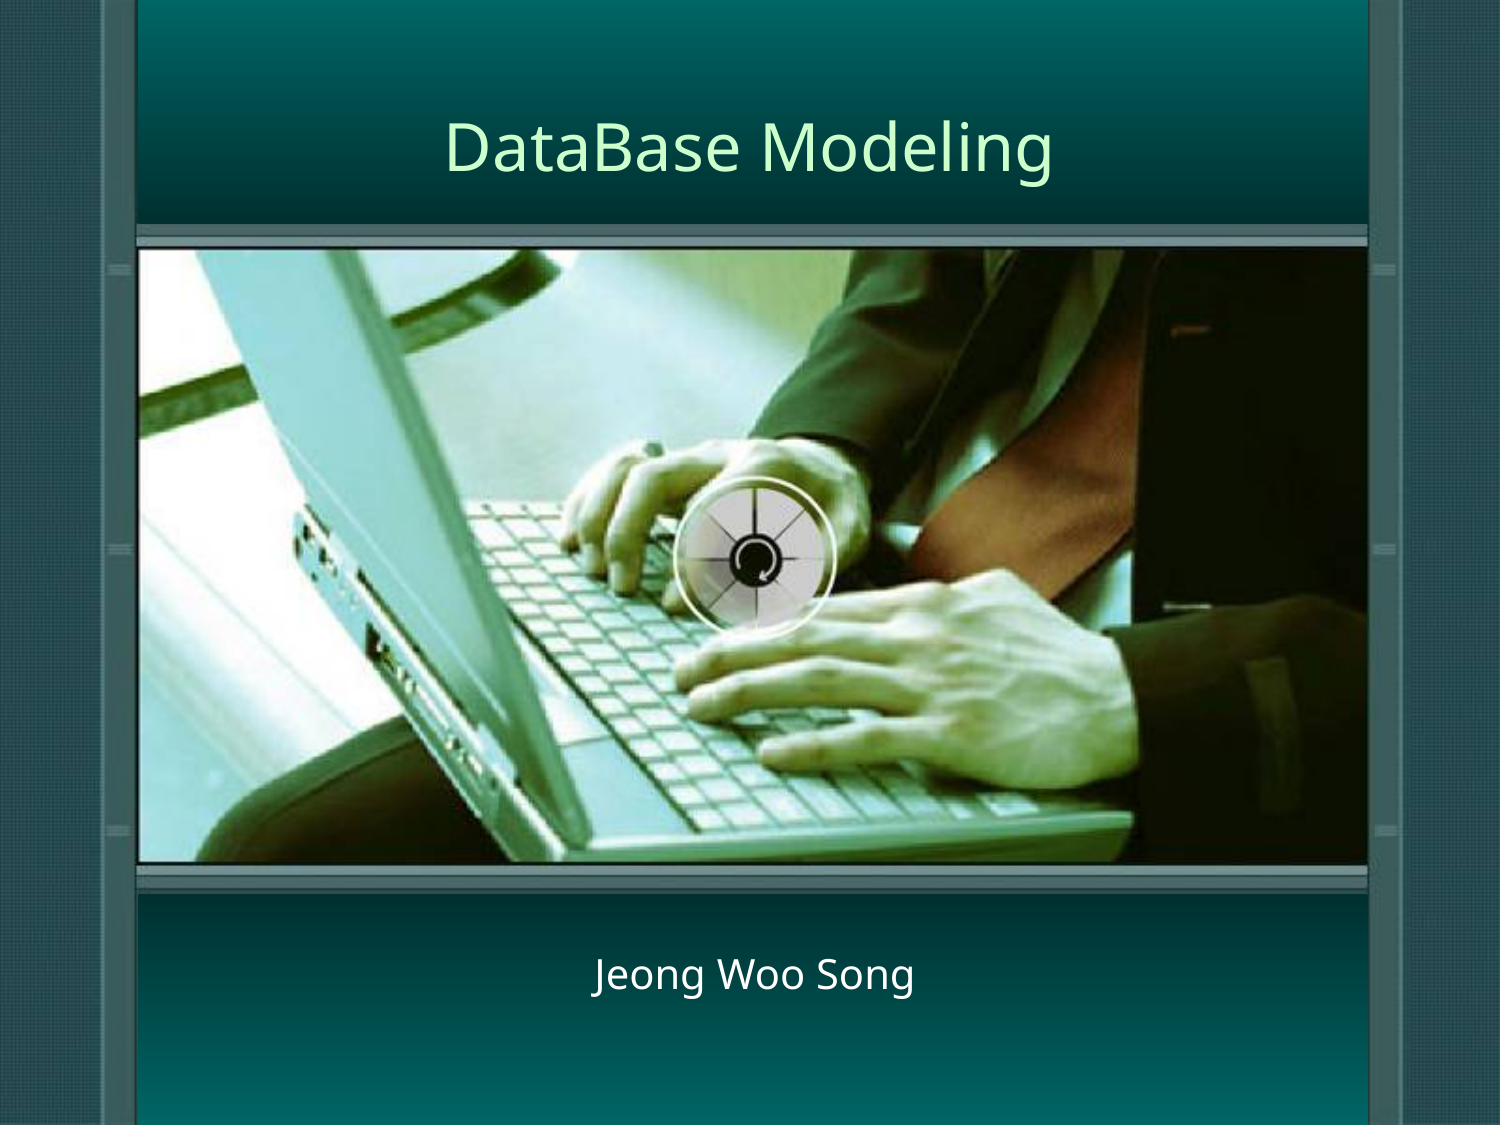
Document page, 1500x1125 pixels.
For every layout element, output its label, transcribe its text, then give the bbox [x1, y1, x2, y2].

subtitle Jeong Woo Song [230, 940, 1281, 1029]
picture [0, 0, 1500, 1125]
title DataBase Modeling [135, 101, 1365, 189]
